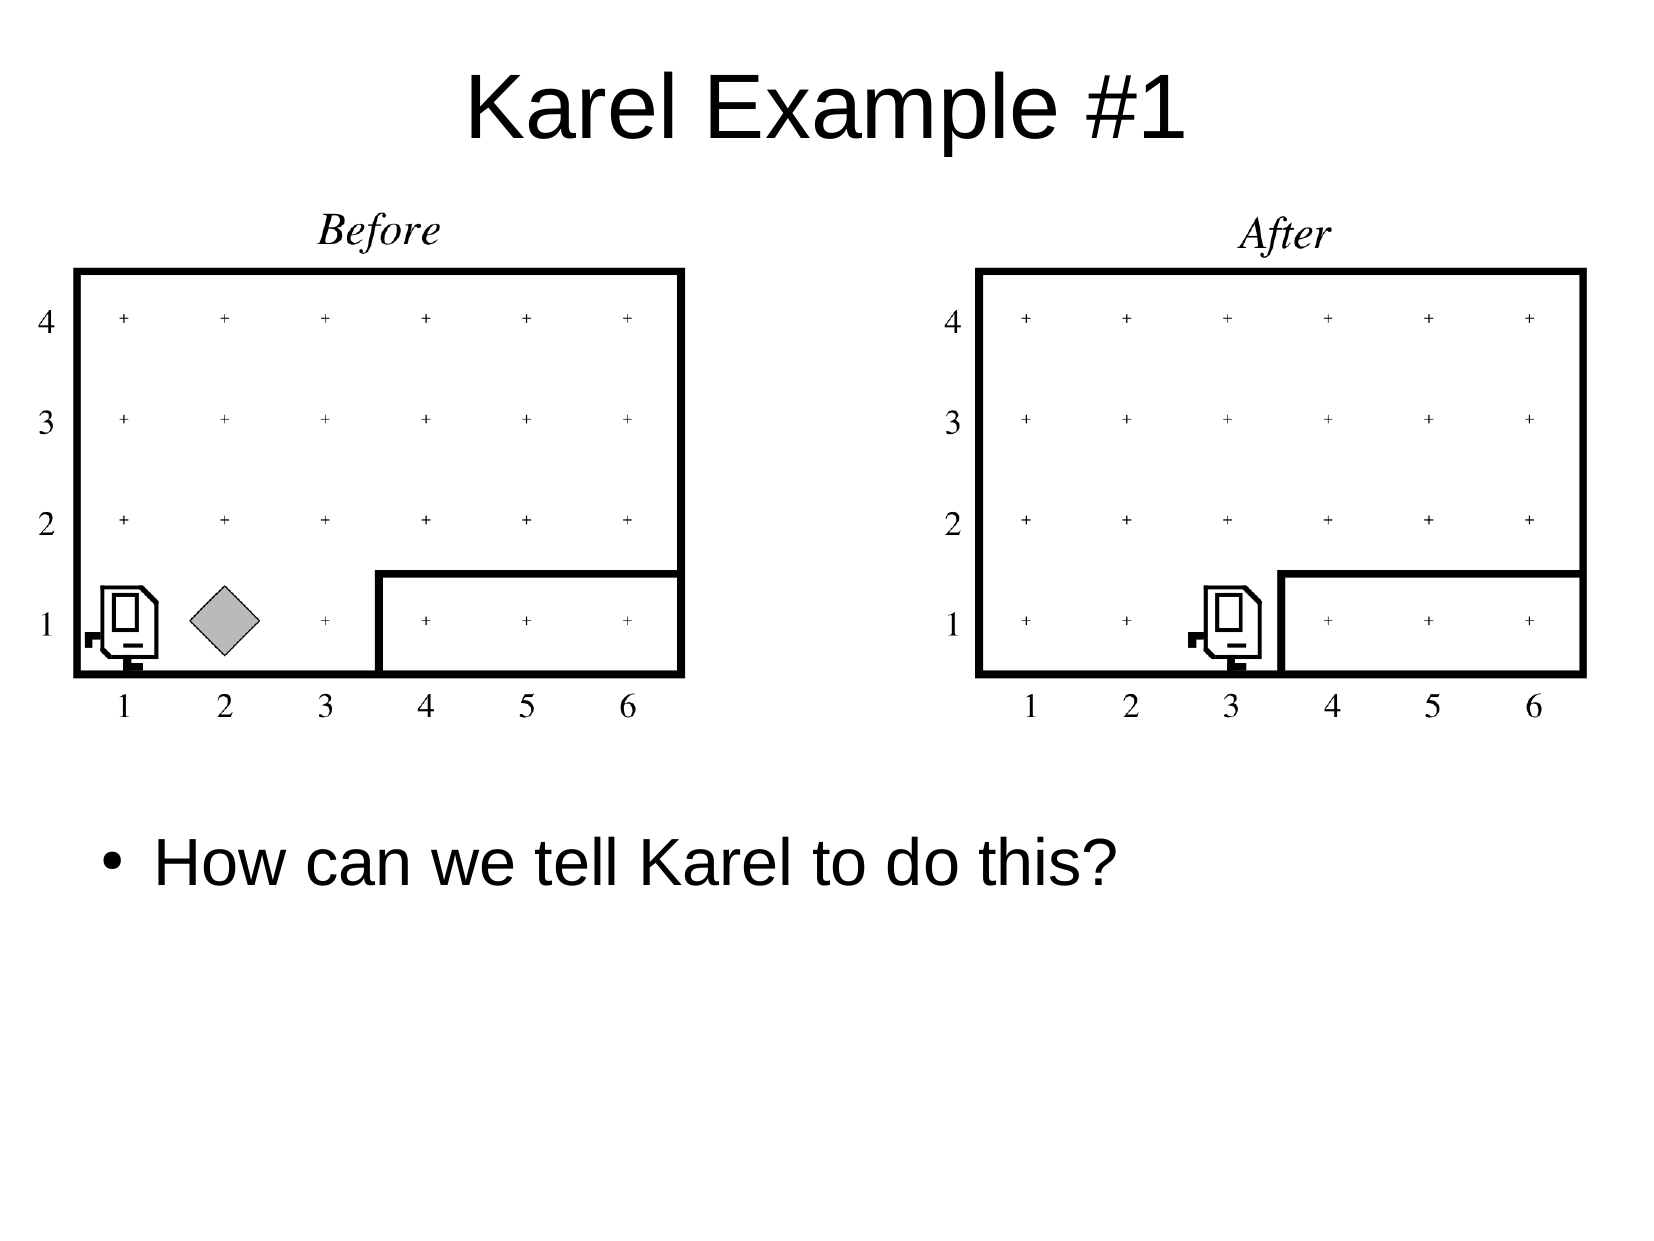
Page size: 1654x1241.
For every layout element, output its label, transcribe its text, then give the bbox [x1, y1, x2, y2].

picture [15, 164, 1630, 751]
list How can we tell Karel to do this? [82, 825, 1571, 1169]
title Karel Example #1 [82, 49, 1571, 166]
